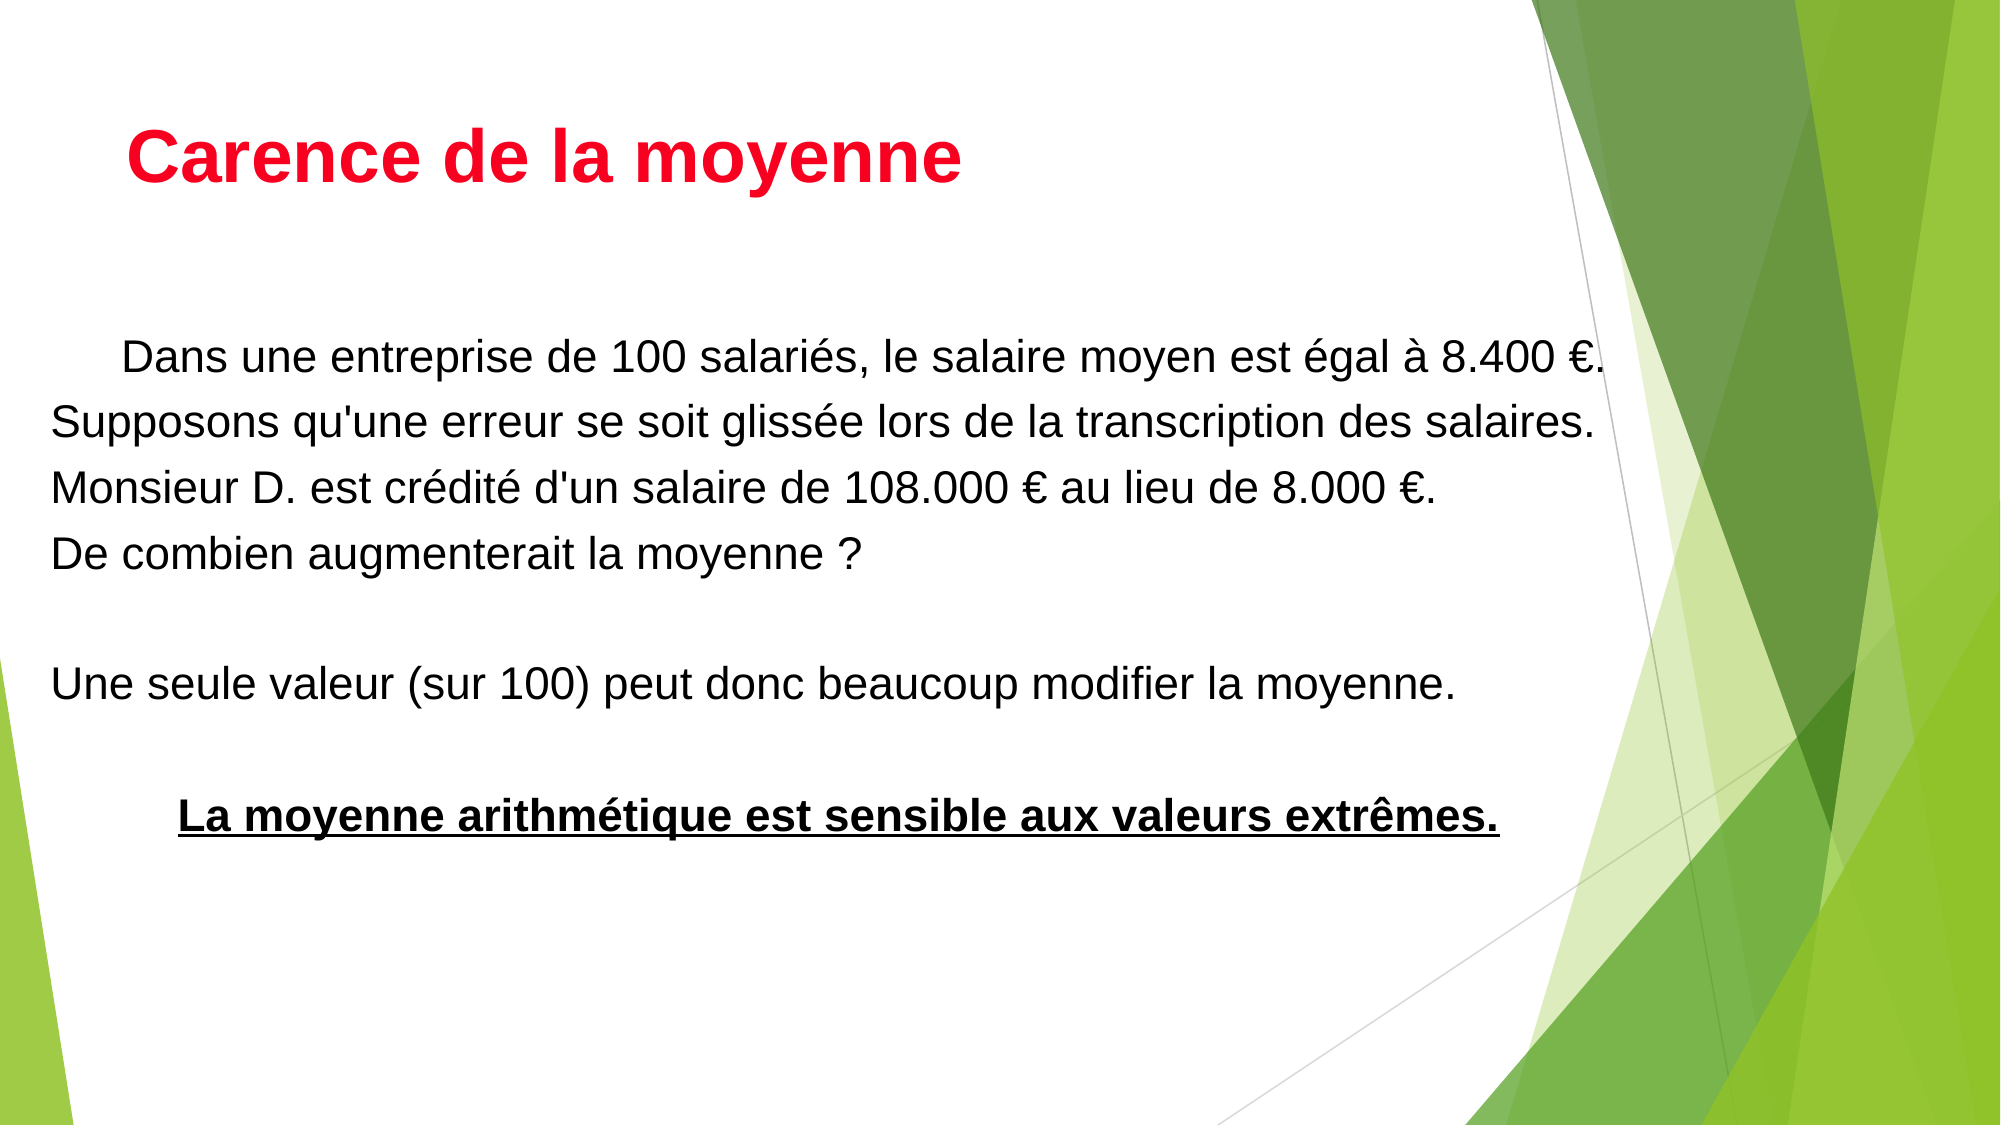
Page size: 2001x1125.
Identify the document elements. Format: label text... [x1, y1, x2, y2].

list Dans une entreprise de 100 salariés, le salaire moyen est égal à 8.400 €. Supposons qu'une erreur se soit glissée lors de la transcription des salaires. Monsieur D. est crédité d'un salaire de 108.000 € au lieu de 8.000 €. De combien augmenterait la moyenne ? Une seule valeur (sur 100) peut donc beaucoup modifier la moyenne. La moyenne arithmétique est sensible aux valeurs extrêmes. [35, 318, 1642, 1004]
title Carence de la moyenne [111, 99, 1522, 235]
